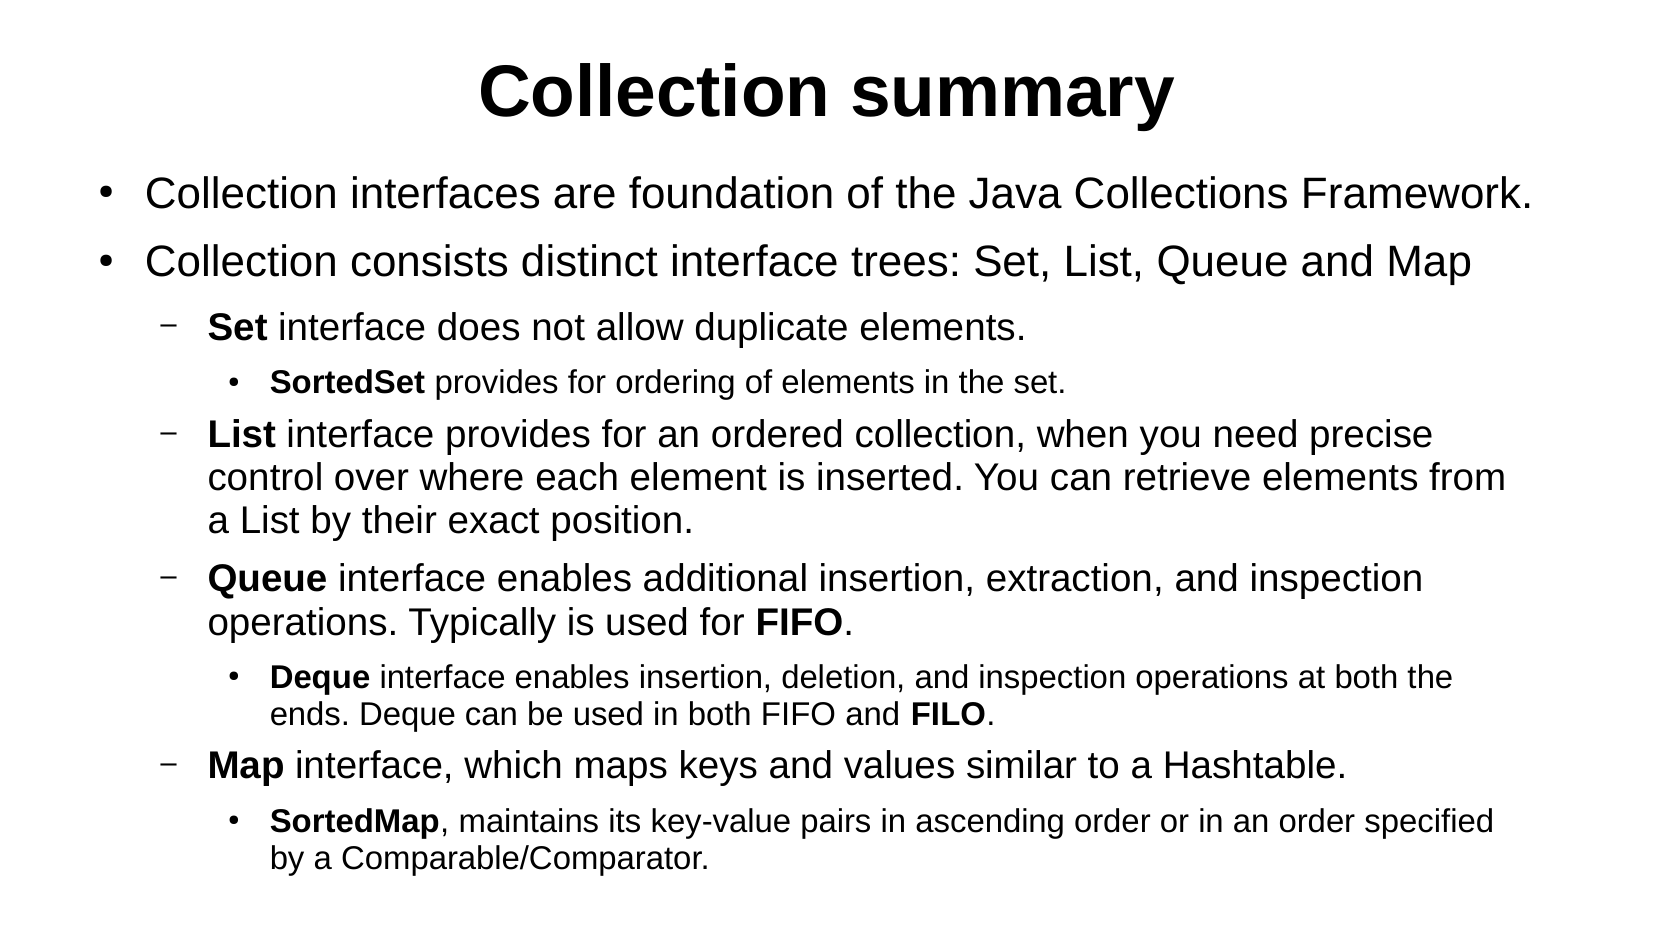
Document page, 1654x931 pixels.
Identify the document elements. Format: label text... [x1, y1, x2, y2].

list Collection interfaces are foundation of the Java Collections Framework. Collection consists distinct interface trees: Set, List, Queue and Map Set interface does not allow duplicate elements. SortedSet provides for ordering of elements in the set. List interface provides for an ordered collection, when you need precise control over where each element is inserted. You can retrieve elements from a List by their exact position. Queue interface enables additional insertion, extraction, and inspection operations. Typically is used for FIFO. Deque interface enables insertion, deletion, and inspection operations at both the ends. Deque can be used in both FIFO and FILO. Map interface, which maps keys and values similar to a Hashtable. SortedMap, maintains its key-value pairs in ascending order or in an order specified by a Comparable/Comparator. [82, 168, 1538, 889]
title Collection summary [82, 37, 1571, 147]
